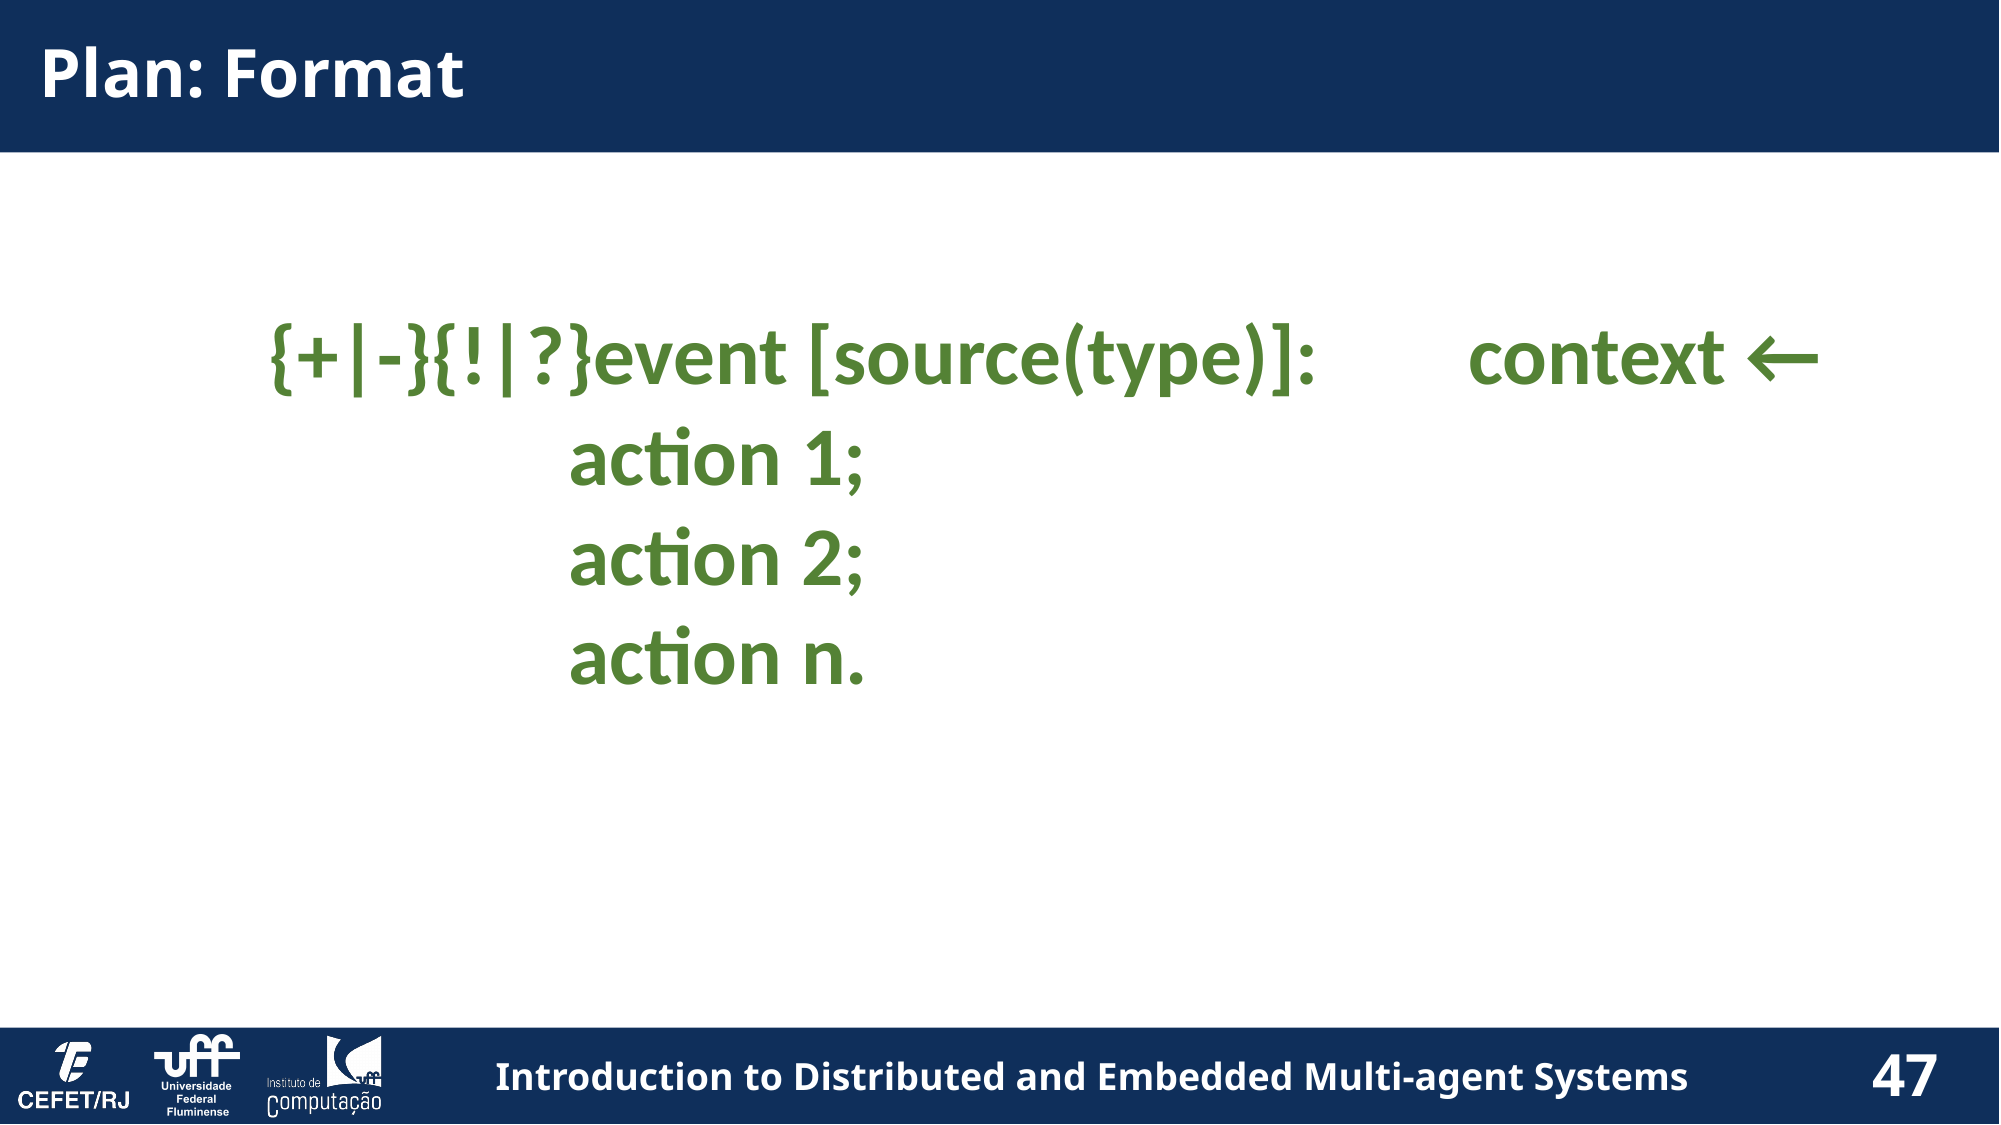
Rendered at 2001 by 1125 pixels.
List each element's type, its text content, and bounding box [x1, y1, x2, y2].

picture [153, 1033, 241, 1121]
picture [18, 1021, 129, 1125]
text_box {+|-}{!|?}event [source(type)]: context ← action 1; action 2; action n. [253, 294, 1908, 710]
text_box Plan: Format [25, 23, 1999, 119]
picture [265, 1033, 383, 1118]
